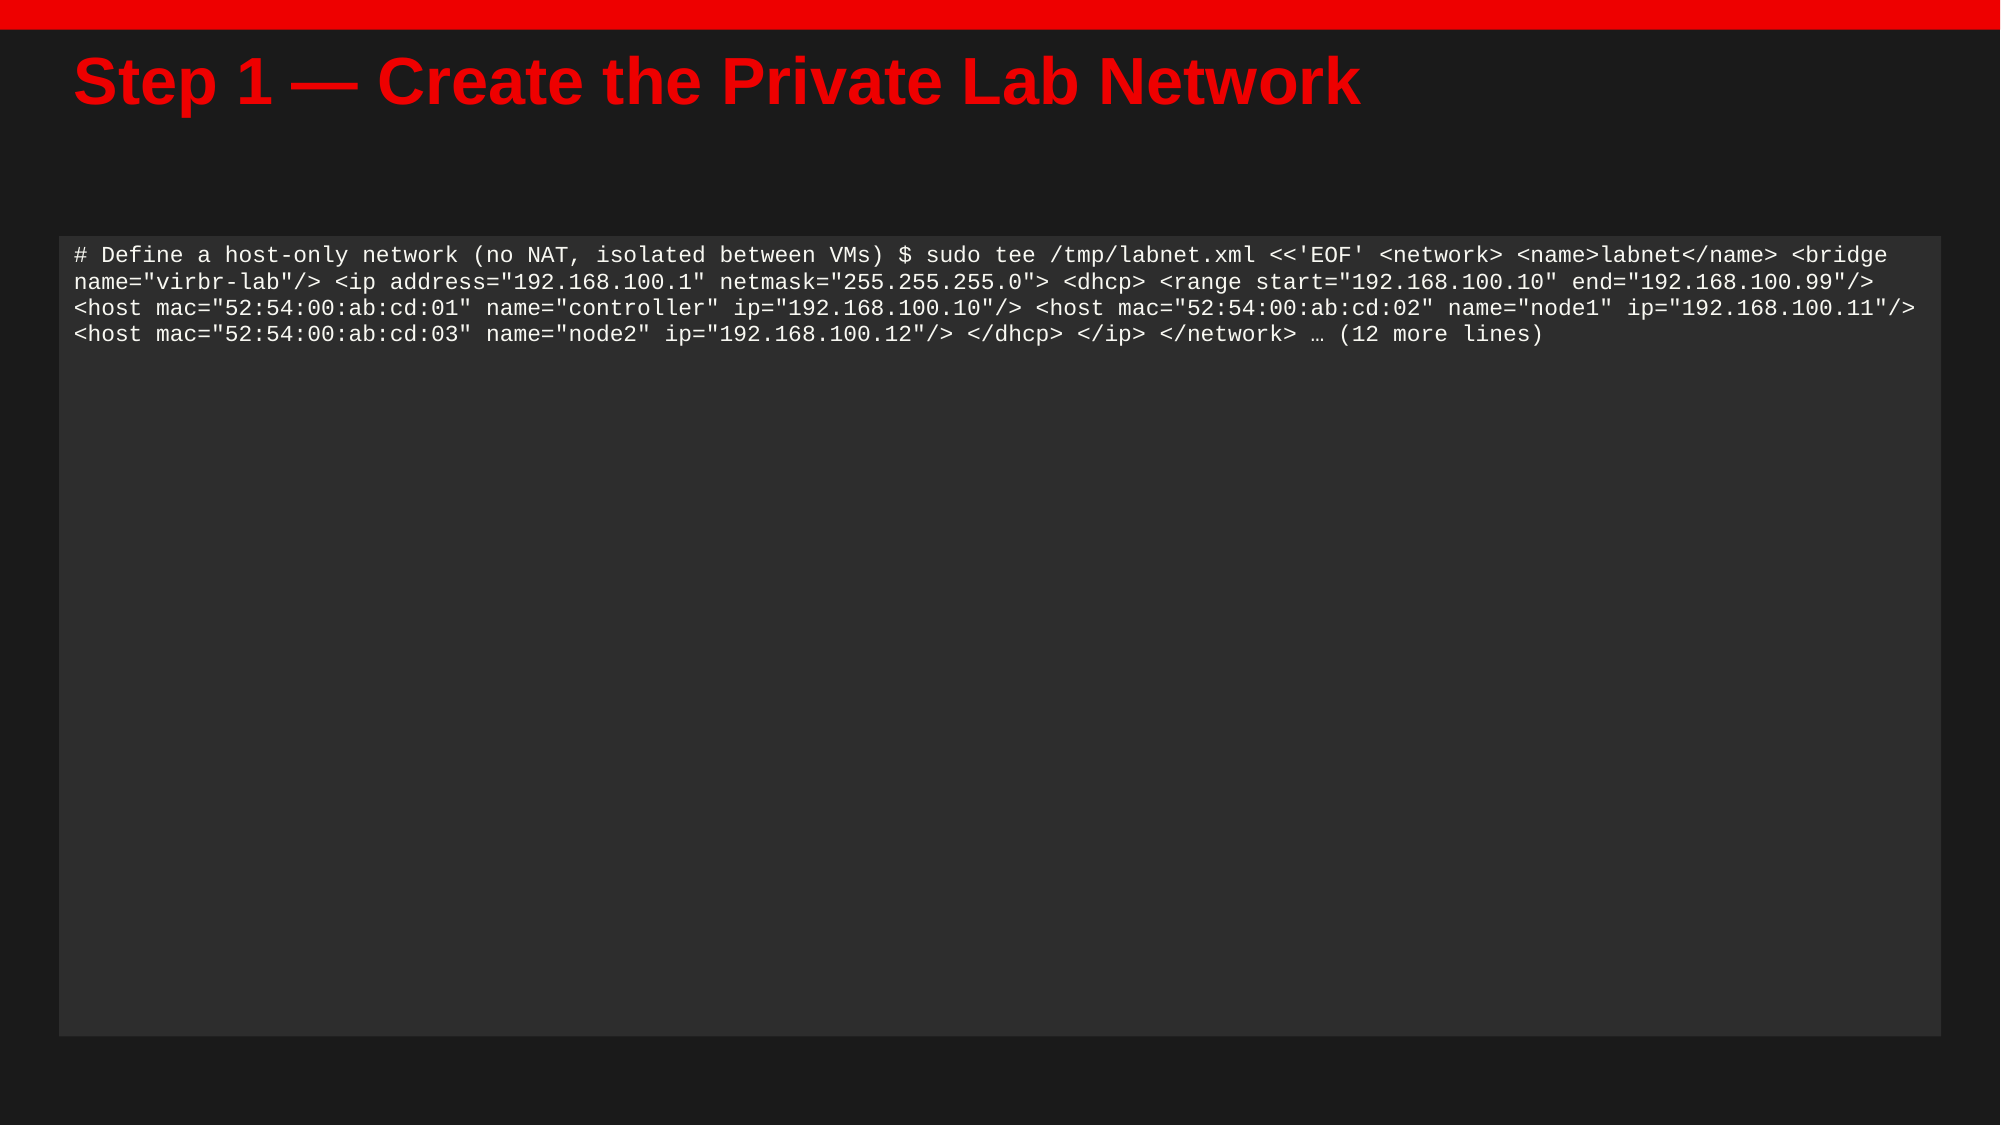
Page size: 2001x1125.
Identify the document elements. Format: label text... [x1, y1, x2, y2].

text_box [0, 0, 2001, 30]
text_box Step 1 — Create the Private Lab Network [59, 36, 1942, 208]
text_box # Define a host-only network (no NAT, isolated between VMs) $ sudo tee /tmp/labnet.xml <<'EOF' <network> <name>labnet</name> <bridge name="virbr-lab"/> <ip address="192.168.100.1" netmask="255.255.255.0"> <dhcp> <range start="192.168.100.10" end="192.168.100.99"/> <host mac="52:54:00:ab:cd:01" name="controller" ip="192.168.100.10"/> <host mac="52:54:00:ab:cd:02" name="node1" ip="192.168.100.11"/> <host mac="52:54:00:ab:cd:03" name="node2" ip="192.168.100.12"/> </dhcp> </ip> </network> … (12 more lines) [59, 236, 1942, 1037]
